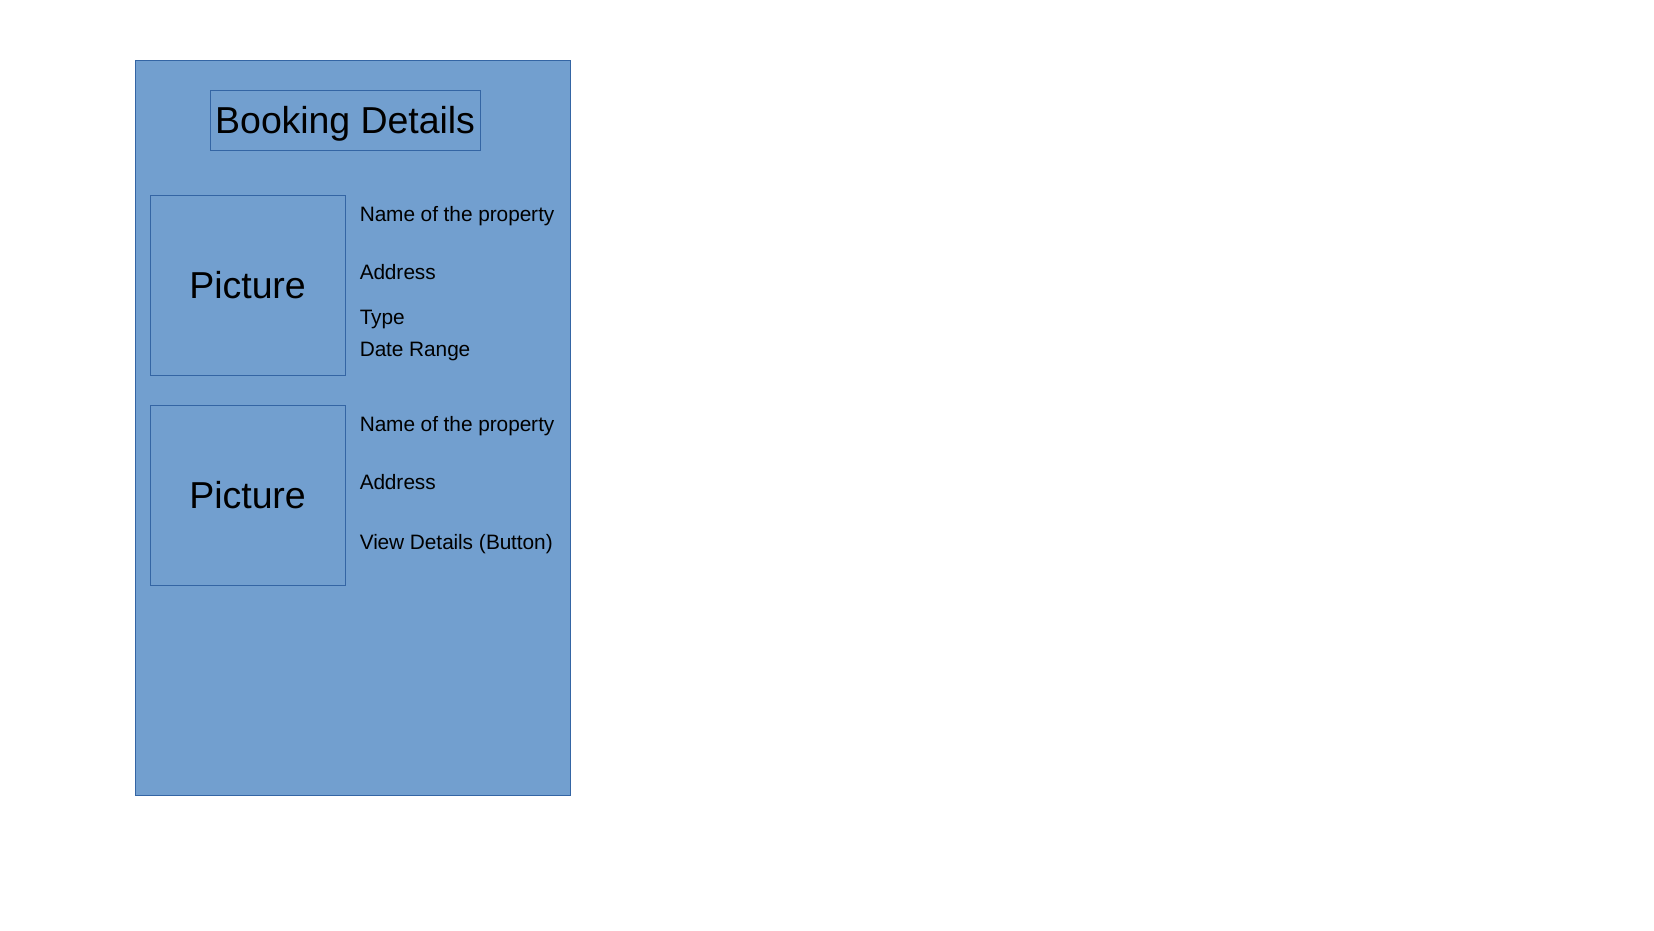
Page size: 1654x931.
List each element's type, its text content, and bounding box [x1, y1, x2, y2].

text_box Address [345, 253, 571, 298]
text_box Picture [150, 405, 345, 586]
text_box Date Range [345, 330, 571, 392]
text_box Type [345, 298, 571, 330]
text_box Name of the property [345, 195, 571, 253]
text_box [135, 60, 571, 796]
text_box View Details (Button) [345, 523, 571, 586]
text_box Picture [150, 195, 345, 376]
text_box Address [345, 463, 571, 523]
text_box Name of the property [345, 405, 571, 463]
text_box Booking Details [210, 90, 481, 151]
